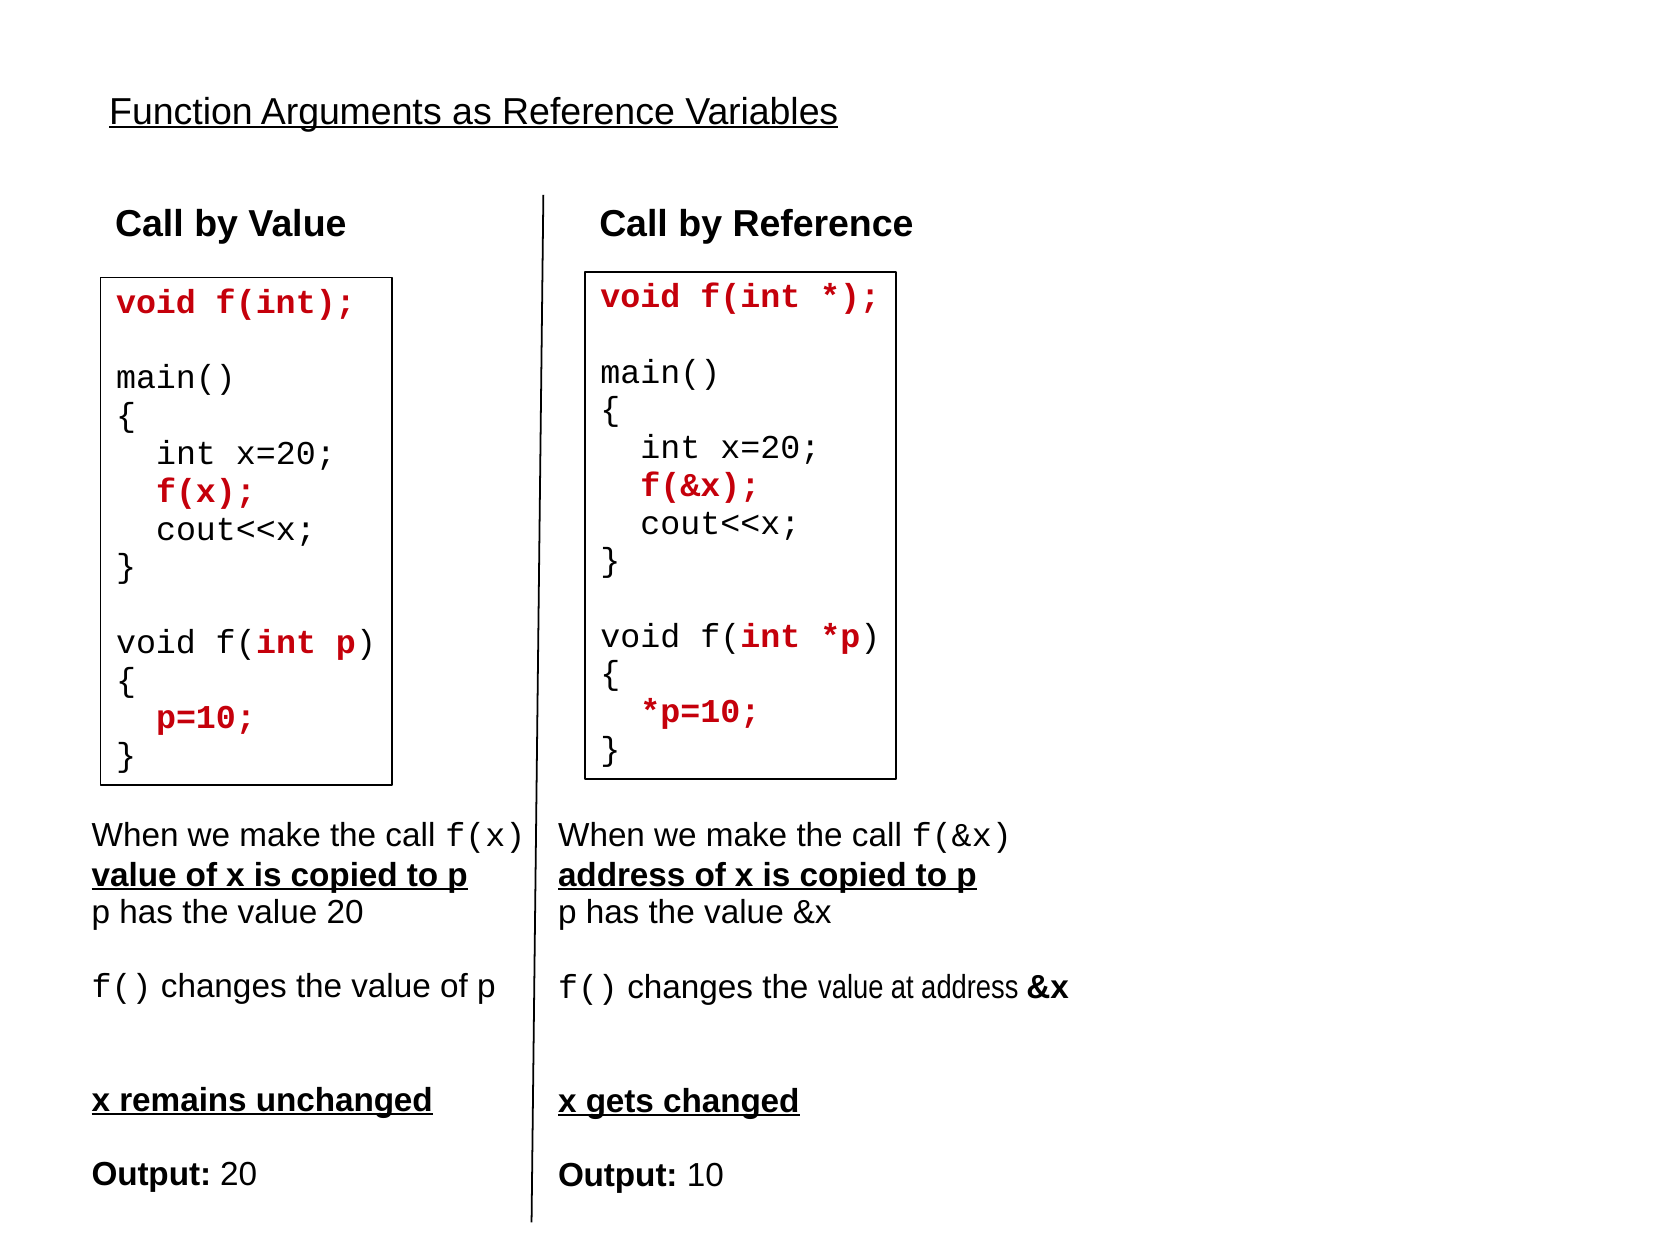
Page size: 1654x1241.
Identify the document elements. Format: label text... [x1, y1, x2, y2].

text_box Call by Value [100, 194, 362, 252]
text_box void f(int *); main() { int x=20; f(&x); cout<<x; } void f(int *p) { *p=10; } [584, 271, 897, 779]
text_box When we make the call f(&x) address of x is copied to p p has the value &x f() changes the value at address &x x gets changed Output: 10 [543, 809, 1084, 1206]
text_box void f(int); main() { int x=20; f(x); cout<<x; } void f(int p) { p=10; } [100, 277, 392, 785]
text_box When we make the call f(x) value of x is copied to p p has the value 20 f() changes the value of p x remains unchanged Output: 20 [533, 809, 541, 1205]
text_box When we make the call f(x) value of x is copied to p p has the value 20 f() changes the value of p x remains unchanged Output: 20 [76, 809, 535, 1205]
text_box Call by Reference [584, 194, 929, 252]
text_box Function Arguments as Reference Variables [94, 82, 854, 140]
